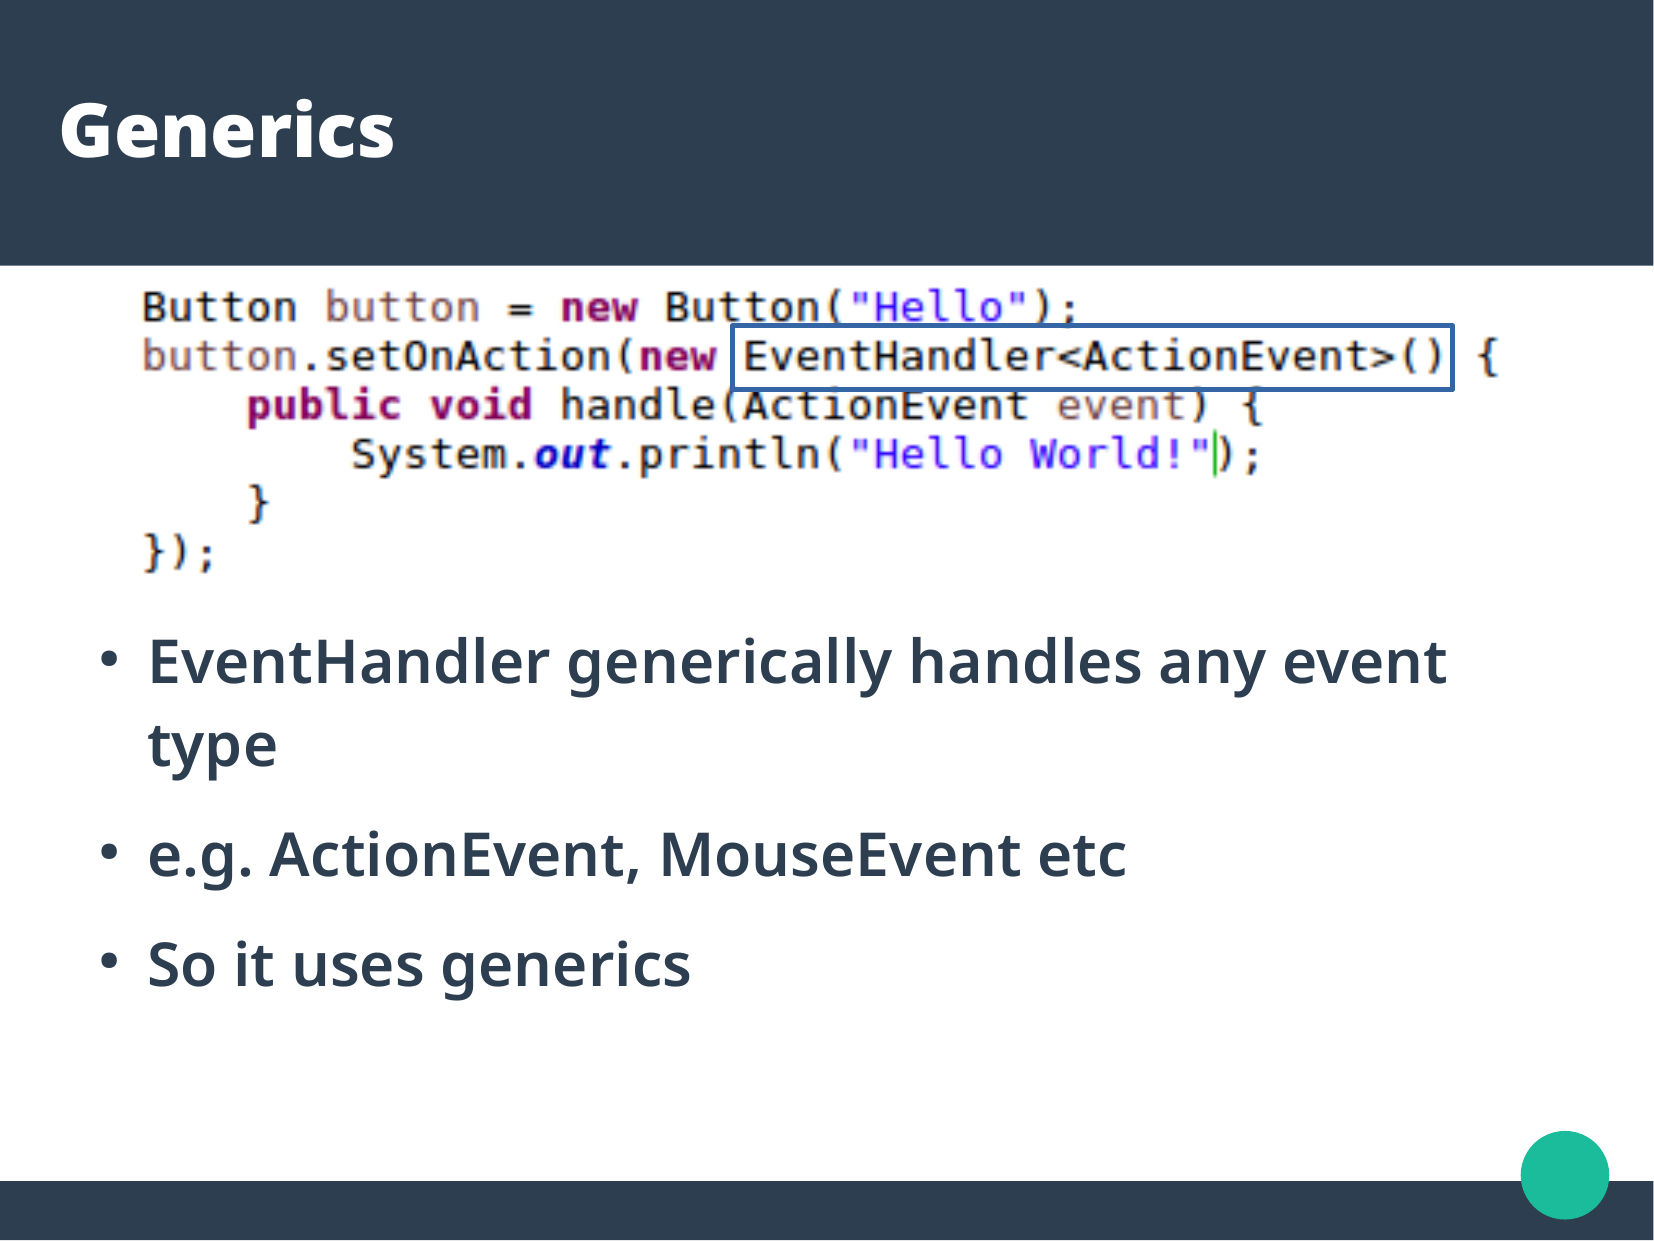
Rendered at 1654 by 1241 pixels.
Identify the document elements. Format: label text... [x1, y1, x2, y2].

picture [104, 270, 1536, 629]
list EventHandler generically handles any event type e.g. ActionEvent, MouseEvent etc So it uses generics [82, 290, 1571, 1010]
title Generics [59, 49, 1595, 207]
